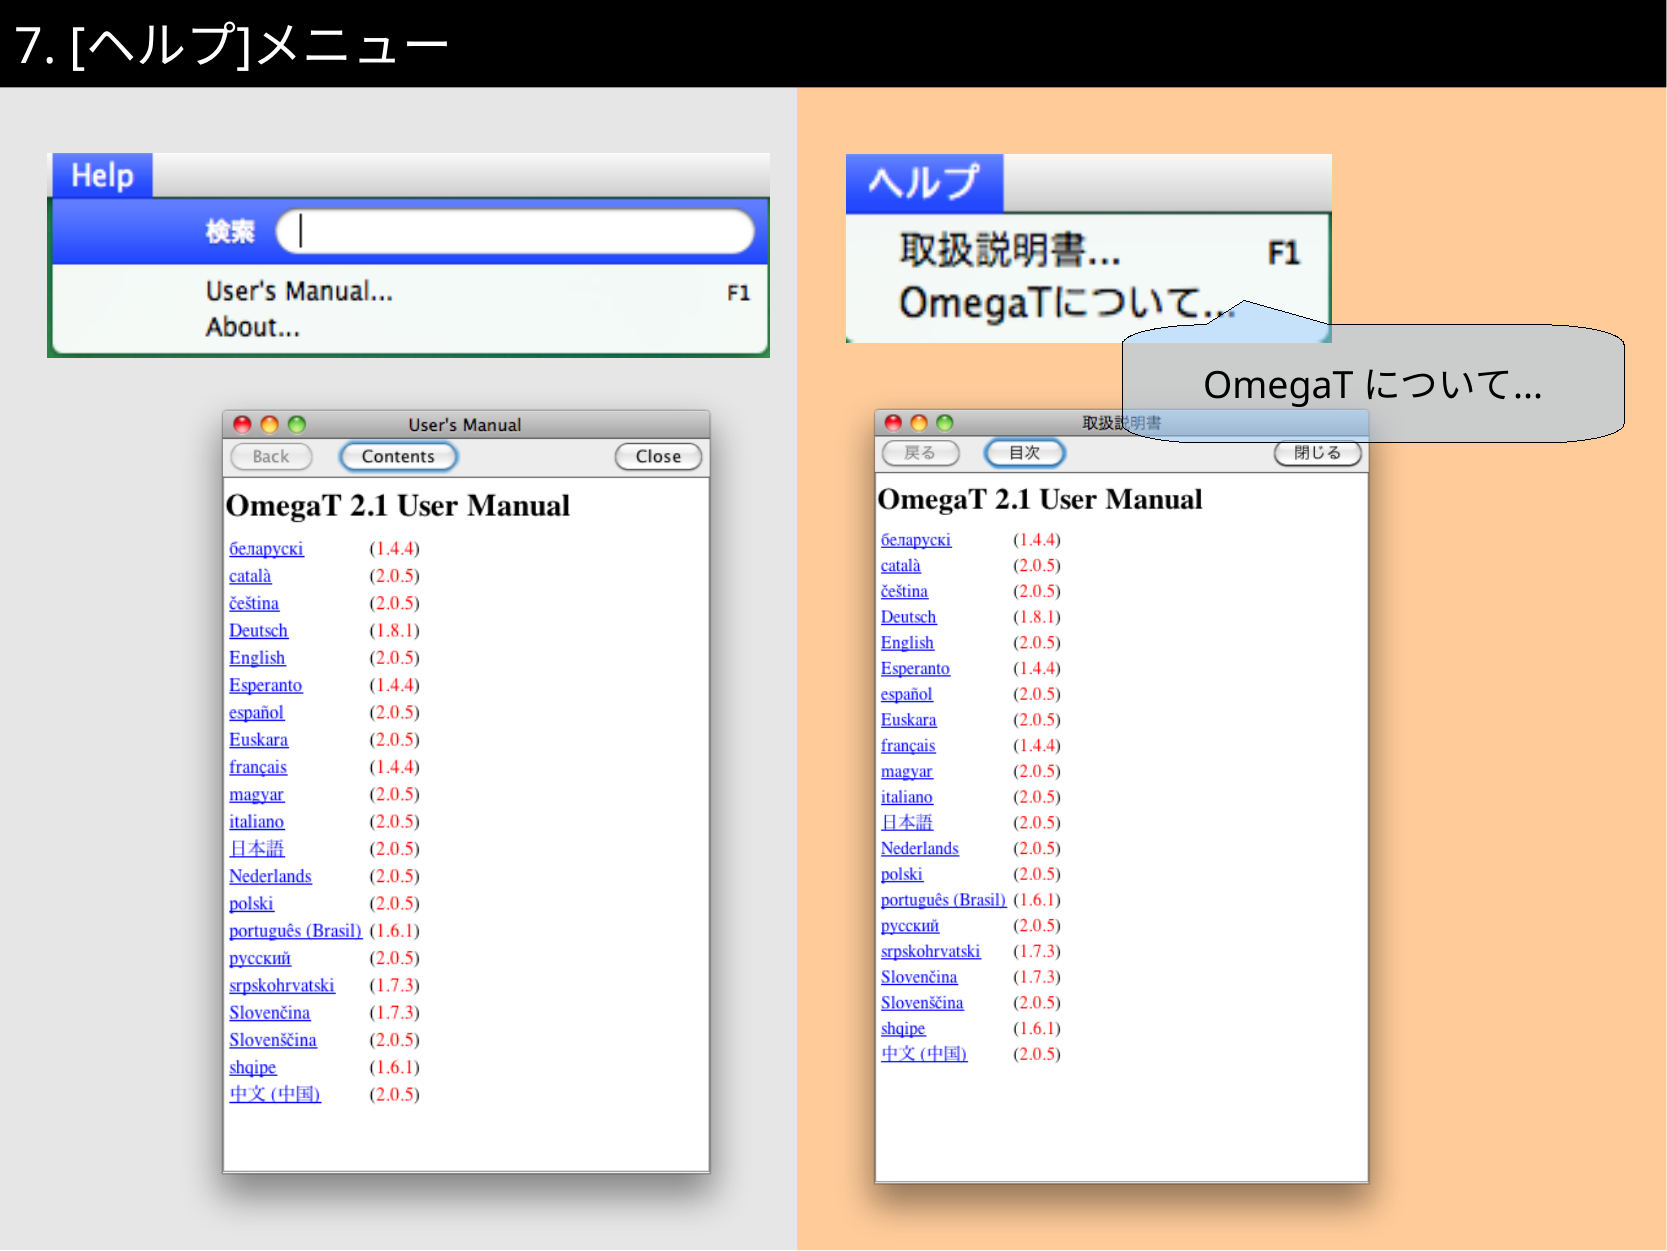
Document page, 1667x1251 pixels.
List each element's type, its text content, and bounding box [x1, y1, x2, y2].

title 7. [ヘルプ]メニュー [0, 0, 1667, 88]
picture [47, 153, 770, 358]
text_box OmegaT について... [1122, 300, 1625, 443]
picture [171, 378, 762, 1245]
picture [846, 154, 1332, 343]
text_box [797, 88, 1667, 1251]
picture [826, 379, 1418, 1251]
